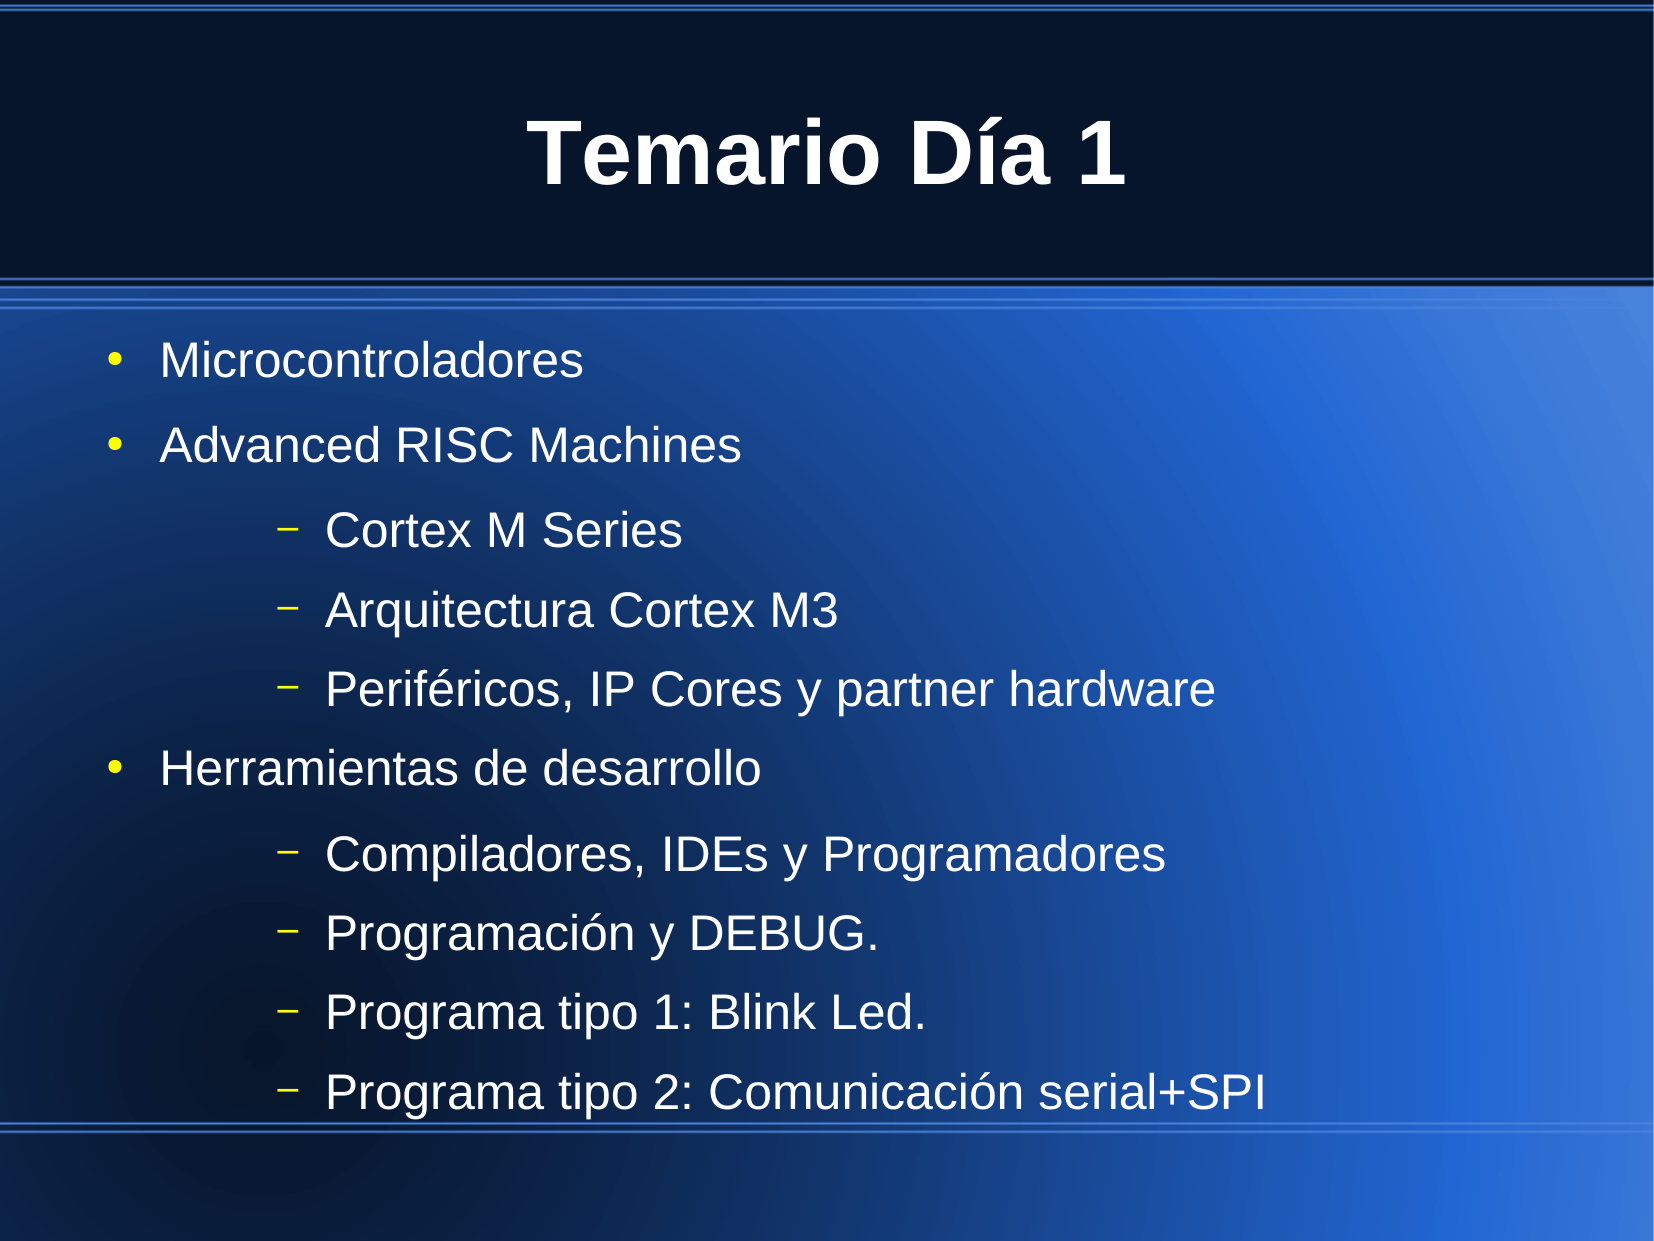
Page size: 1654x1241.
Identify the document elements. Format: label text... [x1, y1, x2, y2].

picture [0, 0, 1654, 1241]
list Microcontroladores Advanced RISC Machines Cortex M Series Arquitectura Cortex M3 Periféricos, IP Cores y partner hardware Herramientas de desarrollo Compiladores, IDEs y Programadores Programación y DEBUG. Programa tipo 1: Blink Led. Programa tipo 2: Comunicación serial+SPI [88, 331, 1577, 1120]
title Temario Día 1 [82, 49, 1571, 257]
